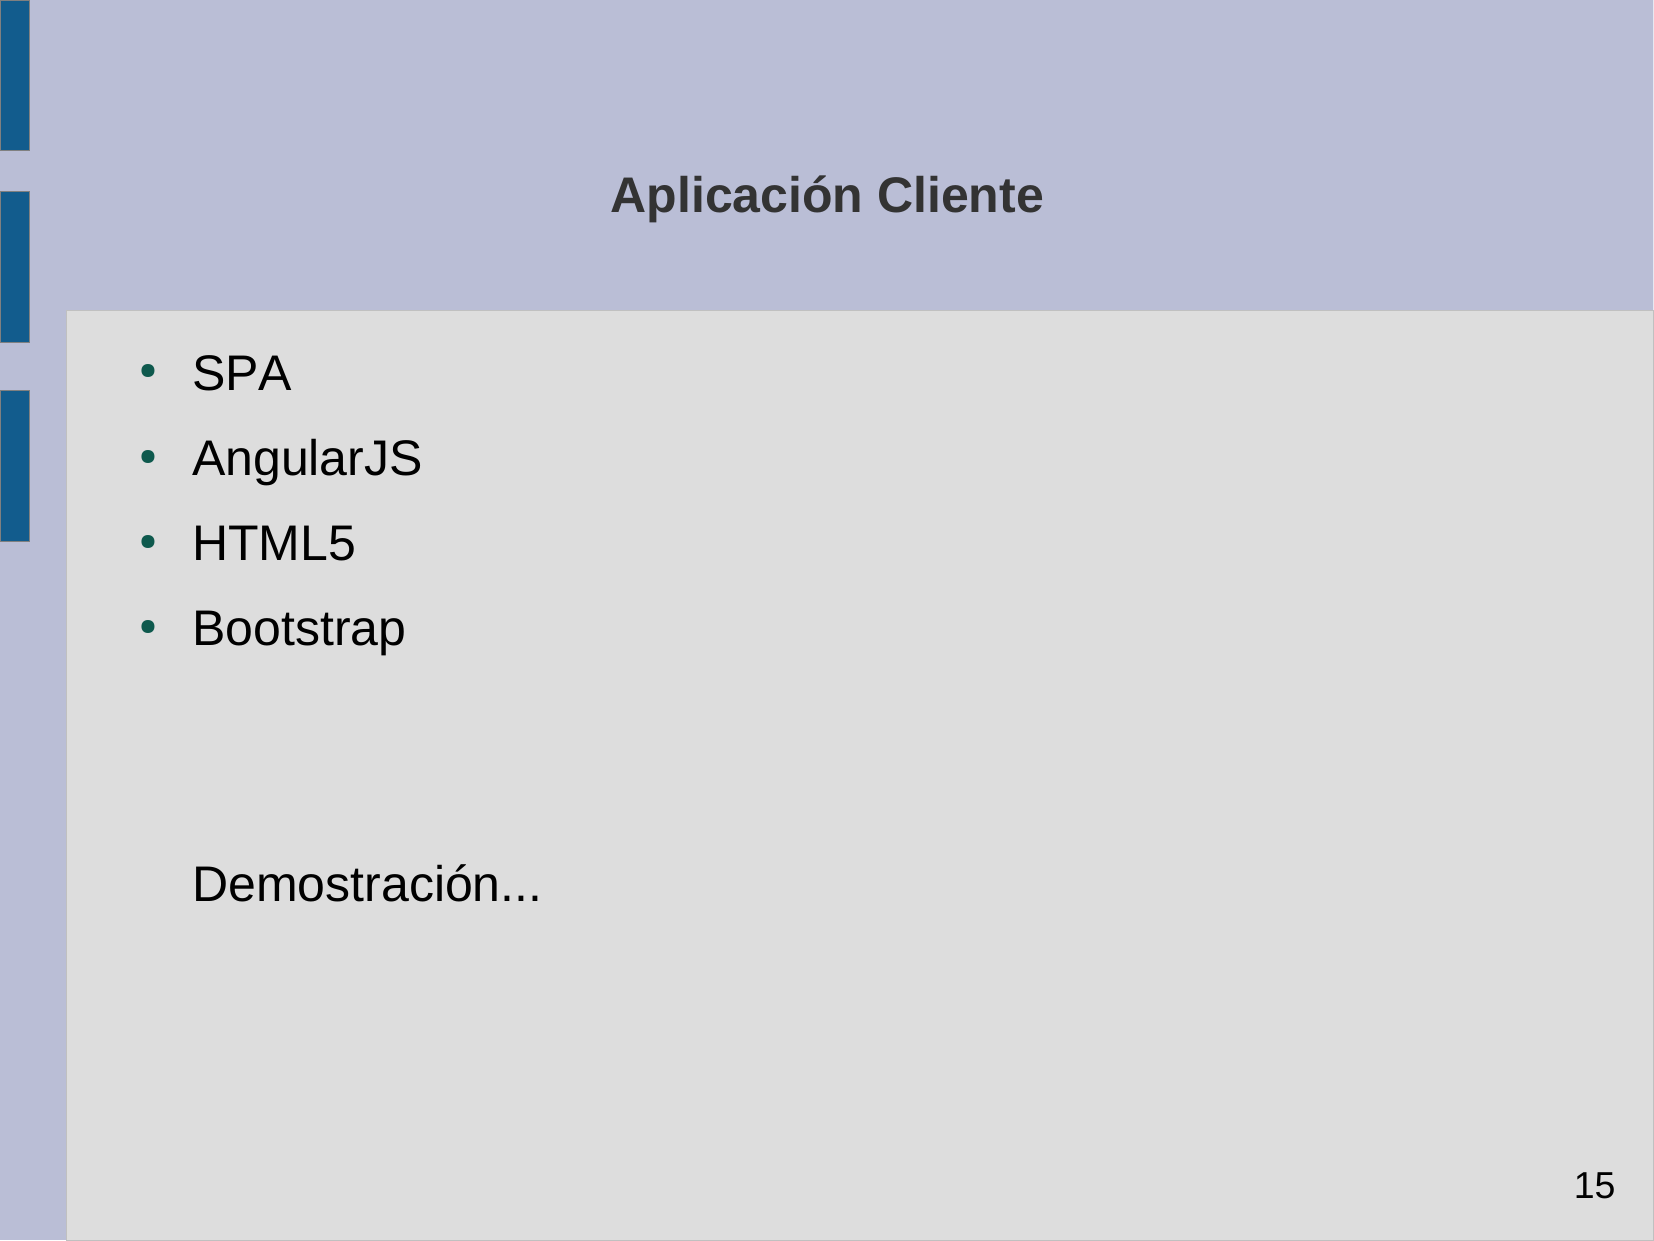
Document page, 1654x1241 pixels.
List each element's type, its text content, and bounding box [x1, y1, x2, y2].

text_box <número> [973, 1157, 1631, 1229]
list SPA AngularJS HTML5 Bootstrap Demostración... [121, 344, 1534, 1127]
title Aplicación Cliente [121, 91, 1534, 299]
